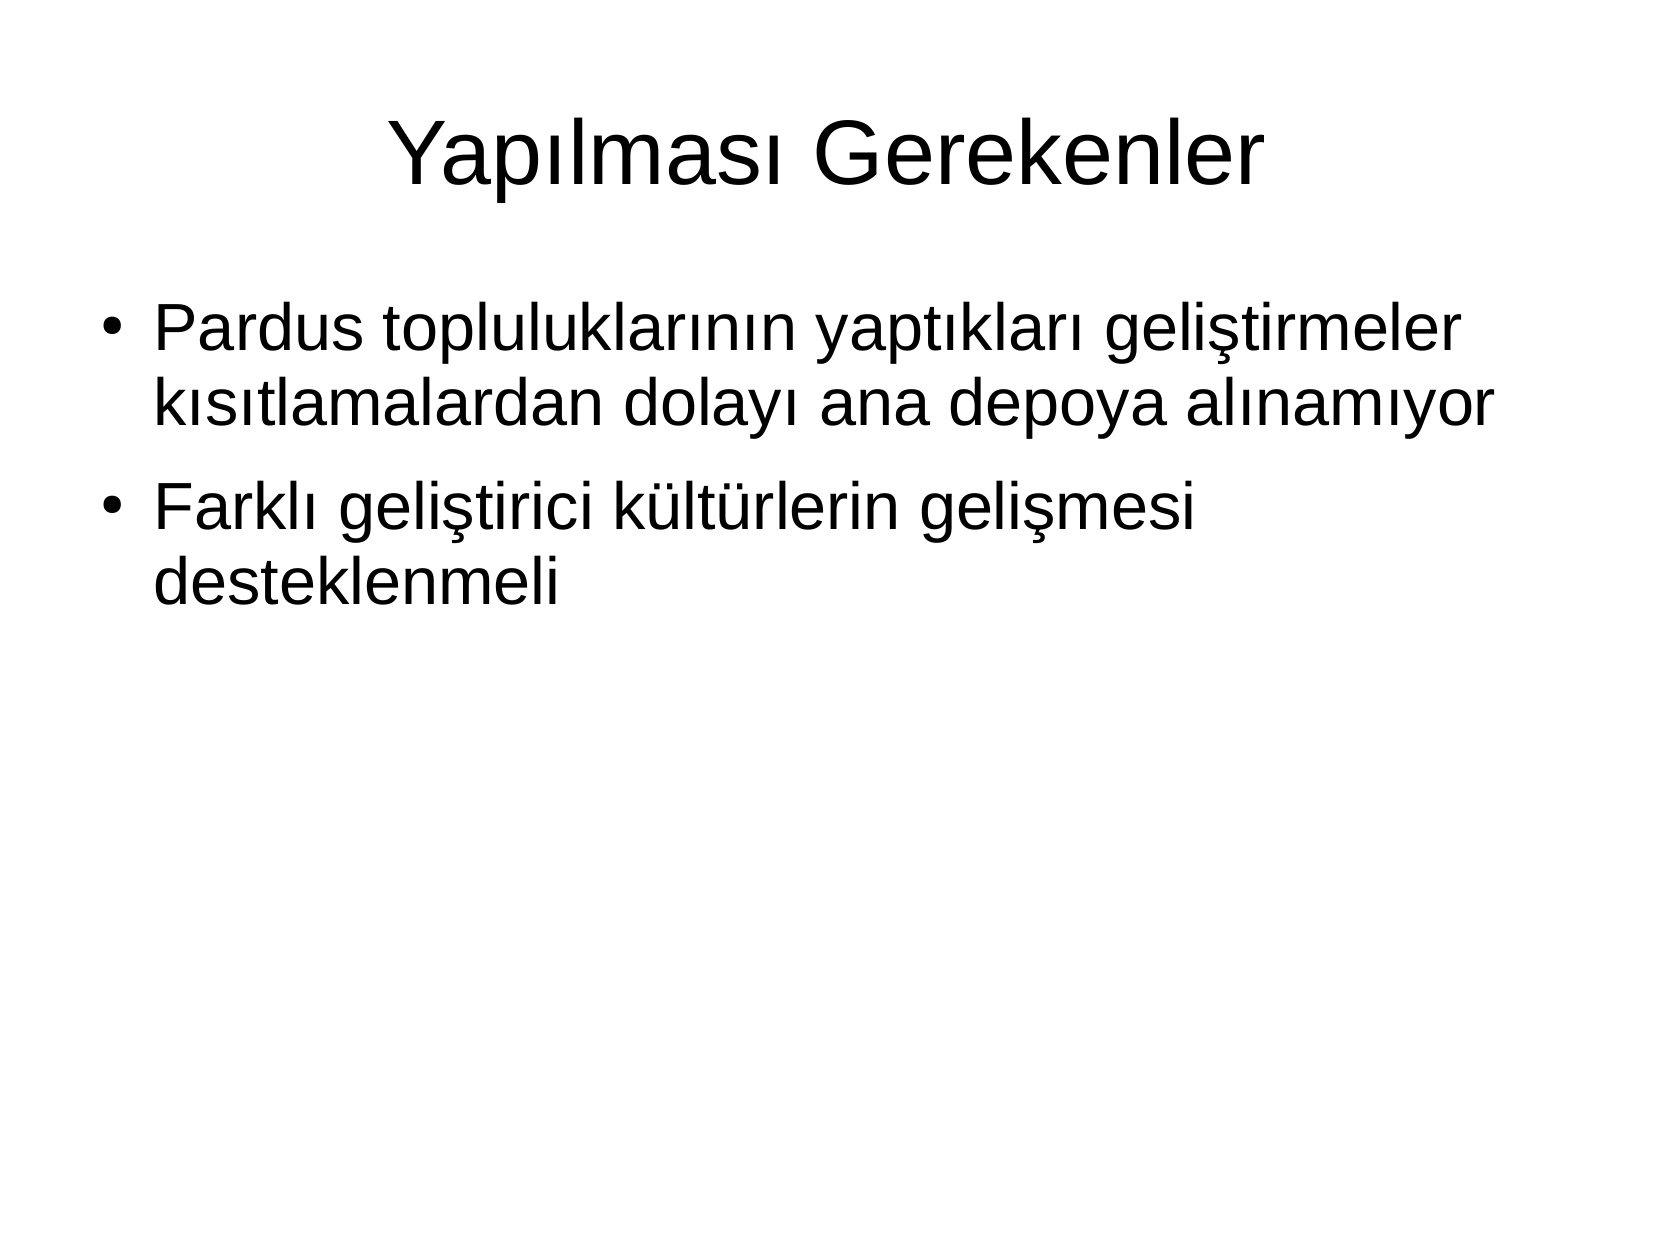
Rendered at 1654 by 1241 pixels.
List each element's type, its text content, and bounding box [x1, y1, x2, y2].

list Pardus topluluklarının yaptıkları geliştirmeler kısıtlamalardan dolayı ana depoya alınamıyor Farklı geliştirici kültürlerin gelişmesi desteklenmeli [82, 290, 1571, 1109]
title Yapılması Gerekenler [82, 49, 1571, 257]
